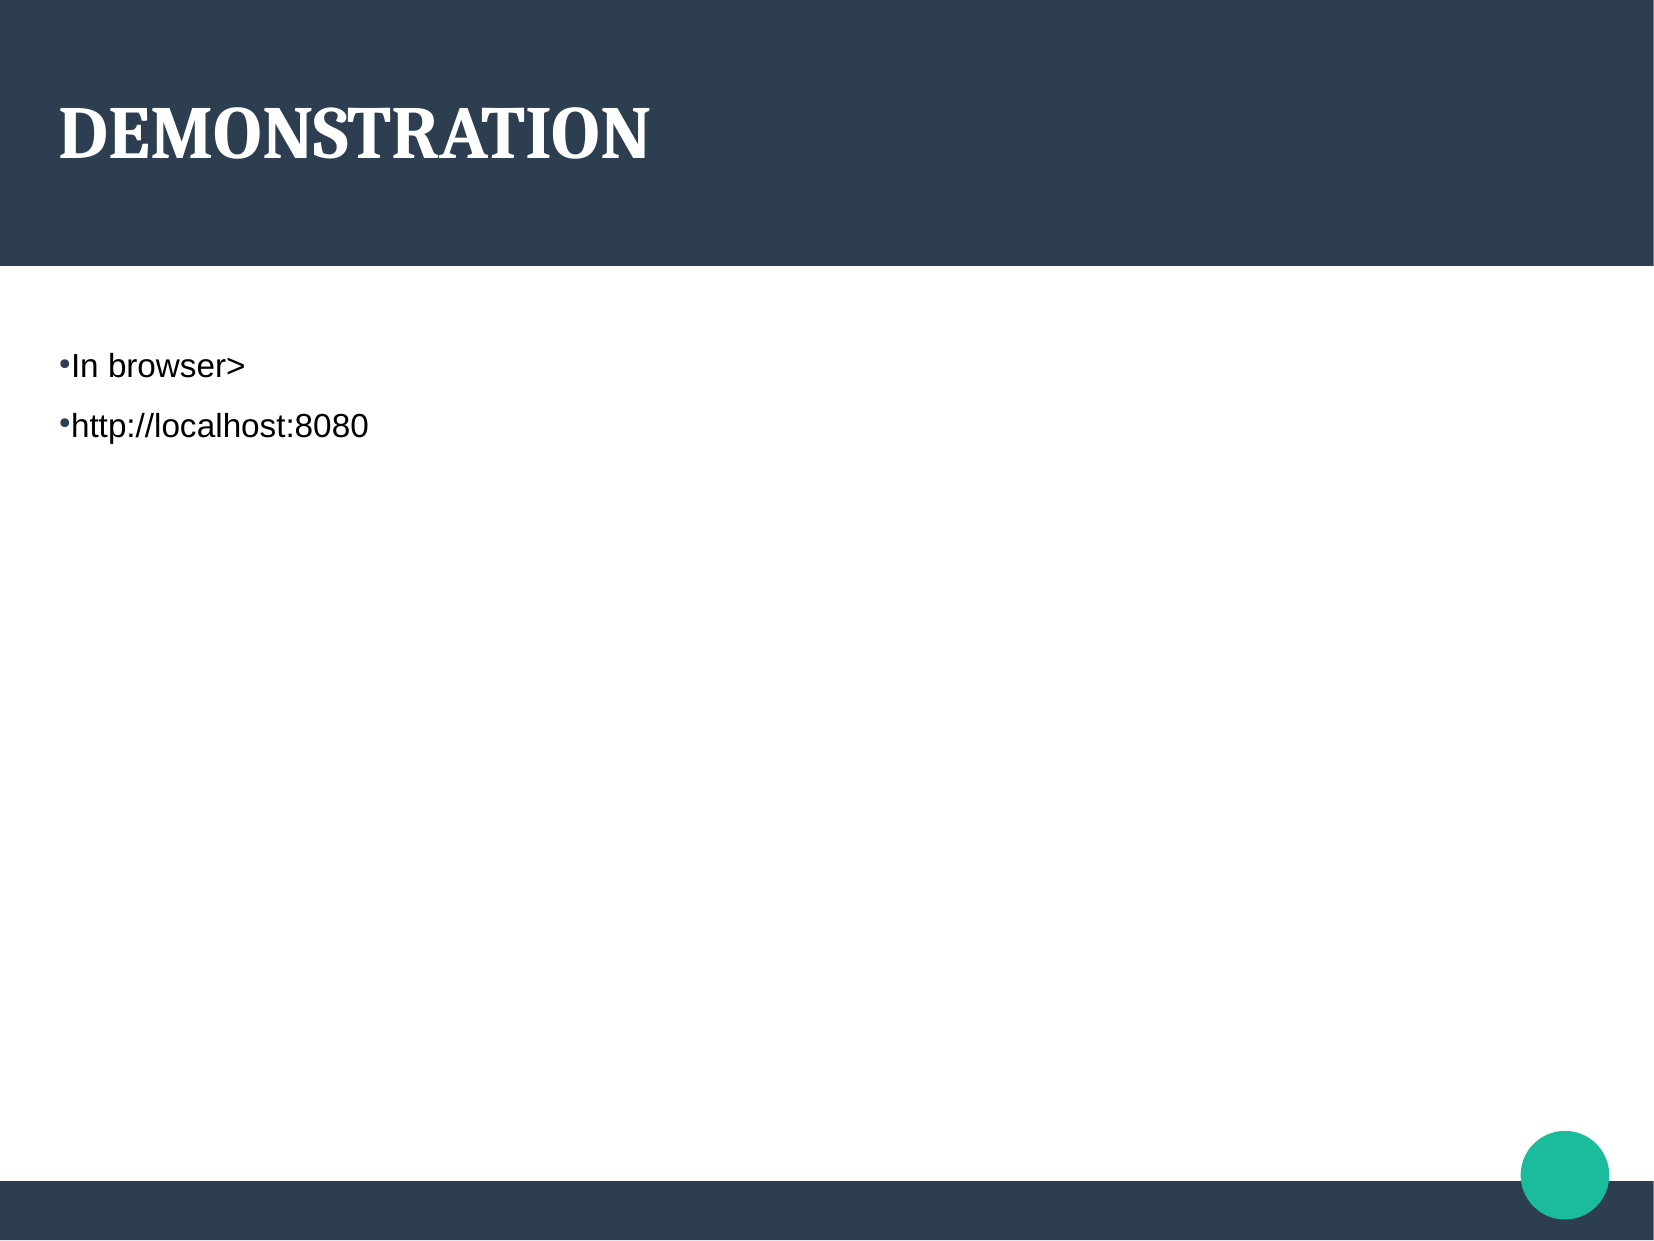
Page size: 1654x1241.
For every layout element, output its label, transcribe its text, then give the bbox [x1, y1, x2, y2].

title DEMONSTRATION [59, 49, 1595, 207]
list In browser> http://localhost:8080 [59, 324, 1595, 1152]
